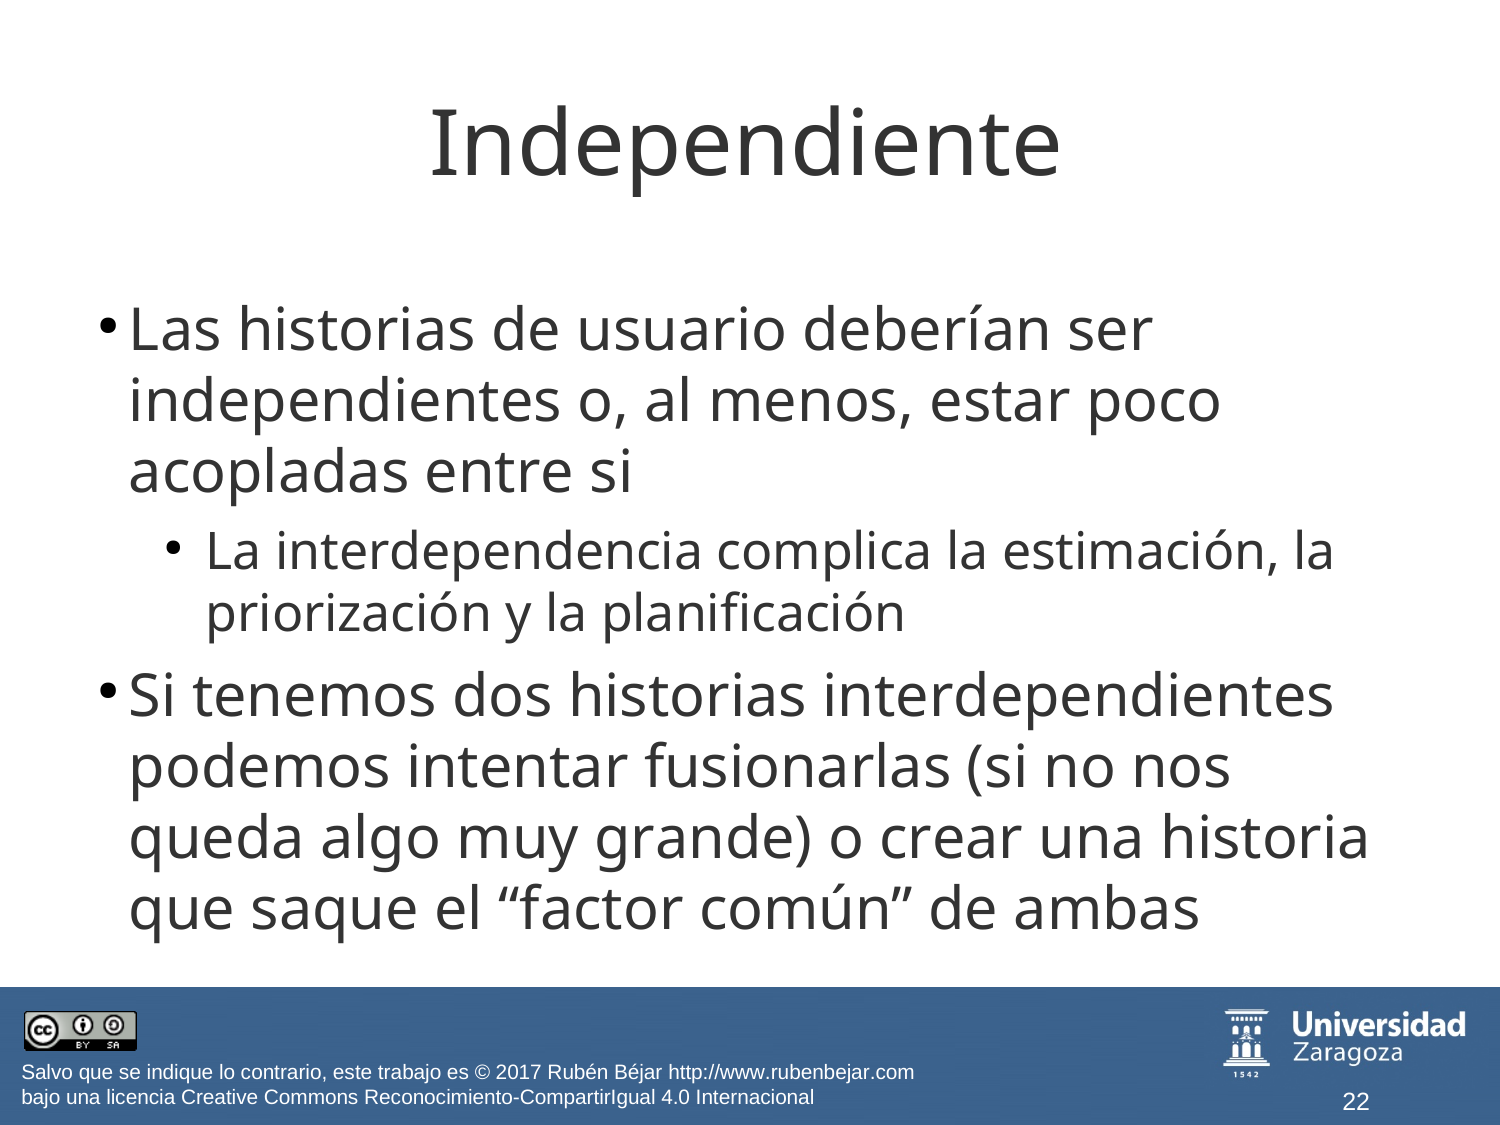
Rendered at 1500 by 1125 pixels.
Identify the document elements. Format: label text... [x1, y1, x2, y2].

picture [0, 987, 1500, 1125]
list Las historias de usuario deberían ser independientes o, al menos, estar poco acopladas entre si La interdependencia complica la estimación, la priorización y la planificación Si tenemos dos historias interdependientes podemos intentar fusionarlas (si no nos queda algo muy grande) o crear una historia que saque el “factor común” de ambas [82, 283, 1418, 957]
title Independiente [74, 21, 1420, 257]
